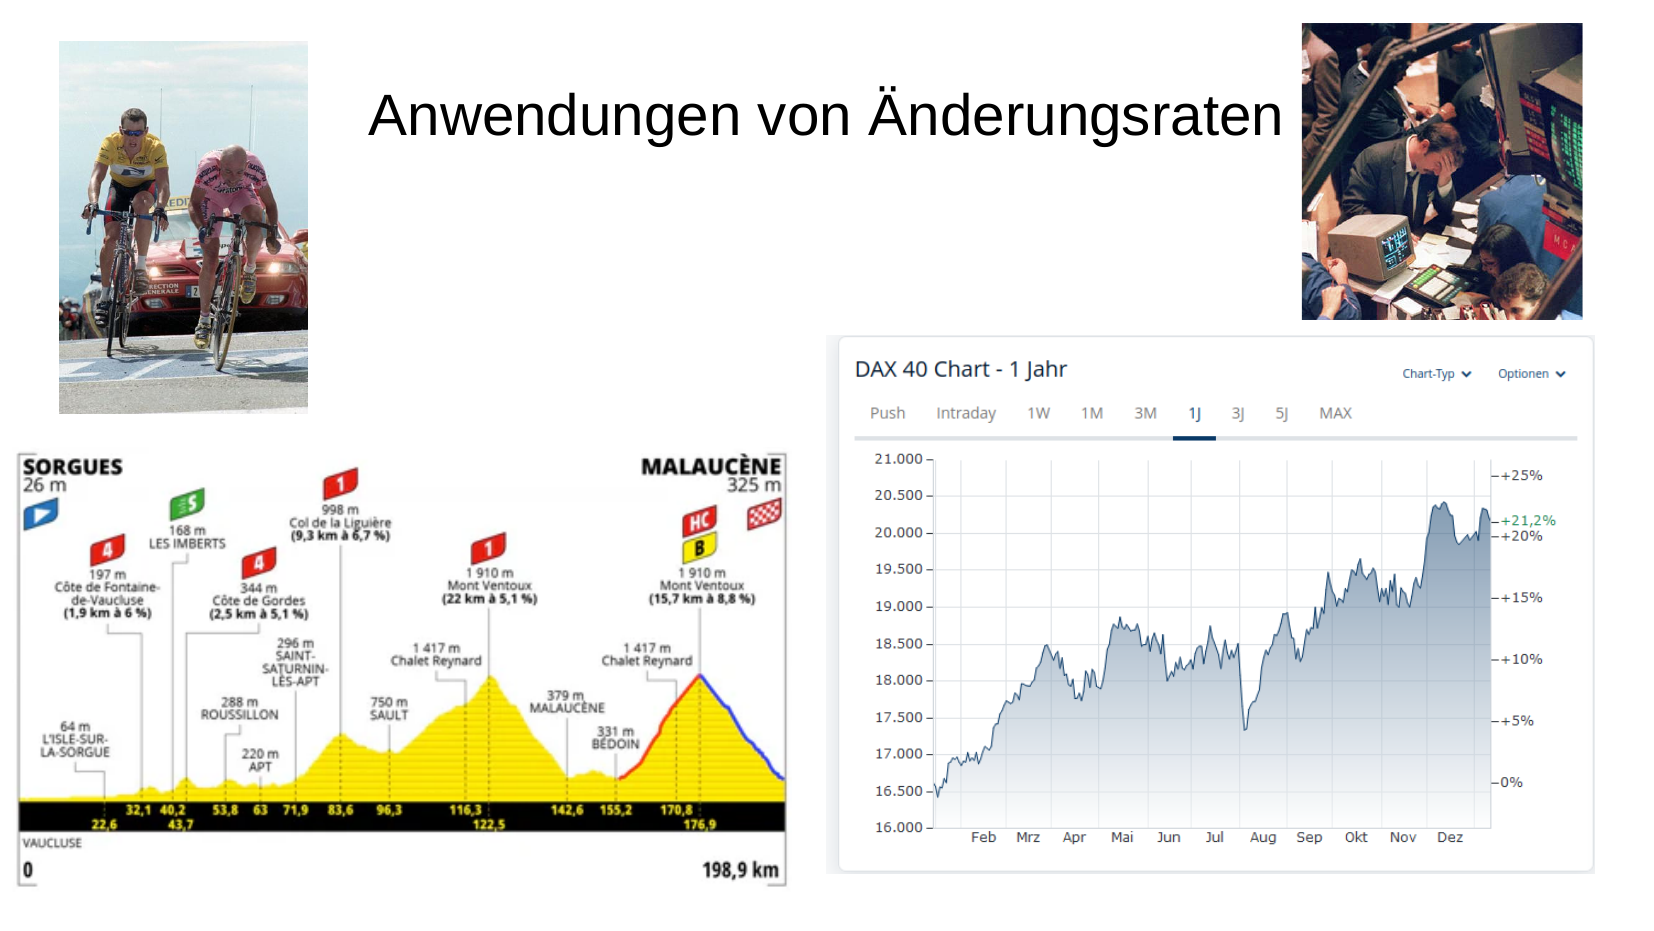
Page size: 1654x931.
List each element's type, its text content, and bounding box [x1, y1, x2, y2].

title Anwendungen von Änderungsraten [82, 37, 1301, 193]
picture [59, 41, 308, 414]
picture [1301, 23, 1583, 320]
picture [826, 335, 1595, 875]
picture [12, 447, 792, 893]
